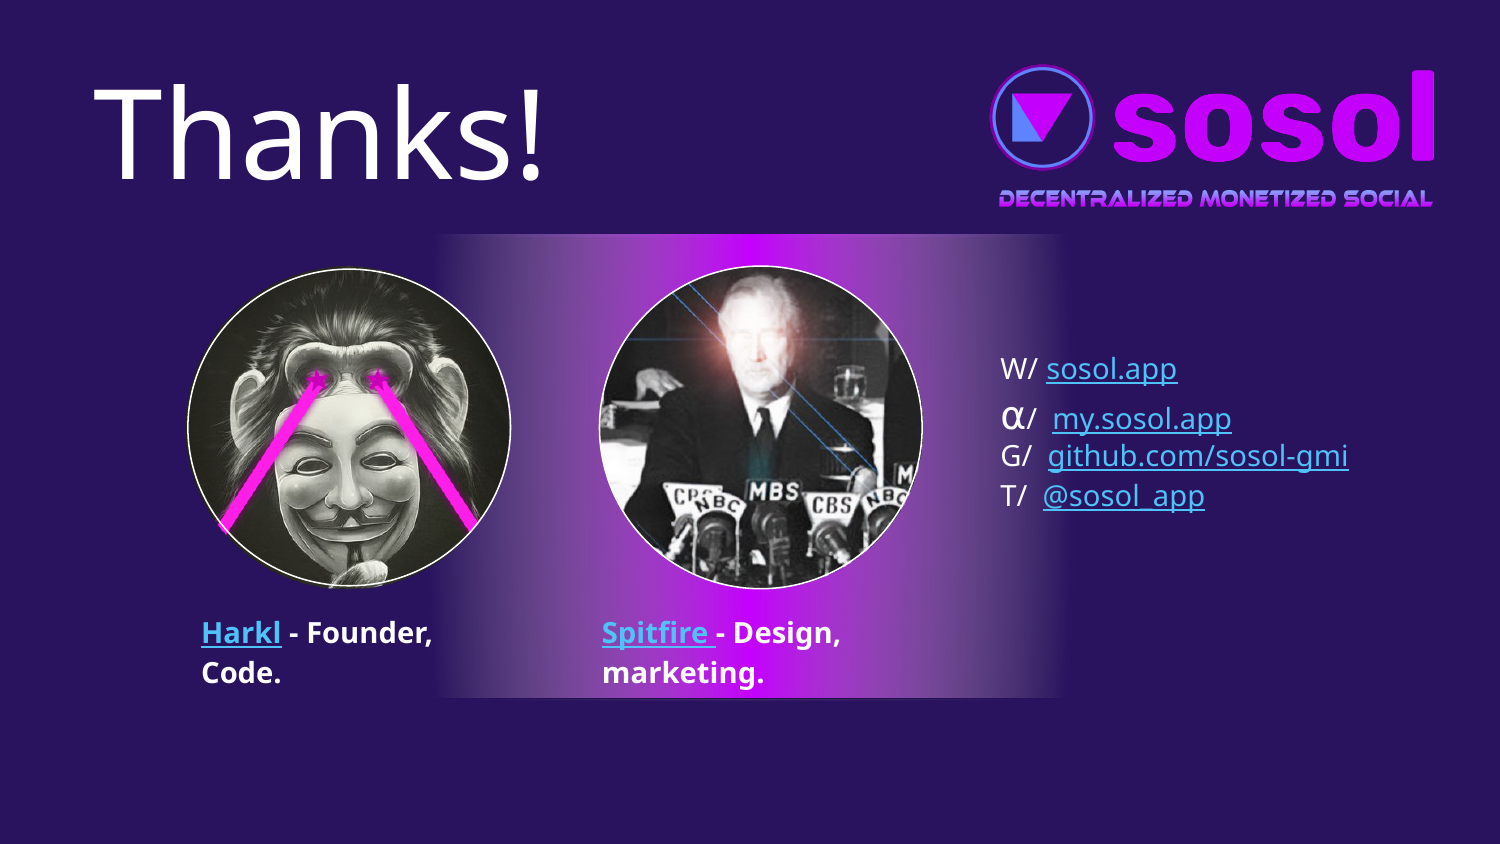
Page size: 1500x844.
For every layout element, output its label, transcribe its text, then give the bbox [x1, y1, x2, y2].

picture [785, 266, 923, 410]
text_box W/ sosol.app ⍺/ my.sosol.app G/ github.com/sosol-gmi T/ @sosol_app [985, 335, 1425, 533]
picture [185, 266, 509, 589]
text_box Spitfire - Design, marketing. [586, 599, 1046, 705]
picture [189, 270, 509, 584]
picture [976, 48, 1464, 218]
text_box Harkl - Founder, Code. [185, 599, 586, 705]
picture [601, 267, 921, 587]
picture [599, 266, 737, 406]
picture [783, 445, 923, 589]
title Thanks! [78, 49, 989, 211]
picture [599, 448, 738, 589]
text_box [3, 234, 1497, 698]
